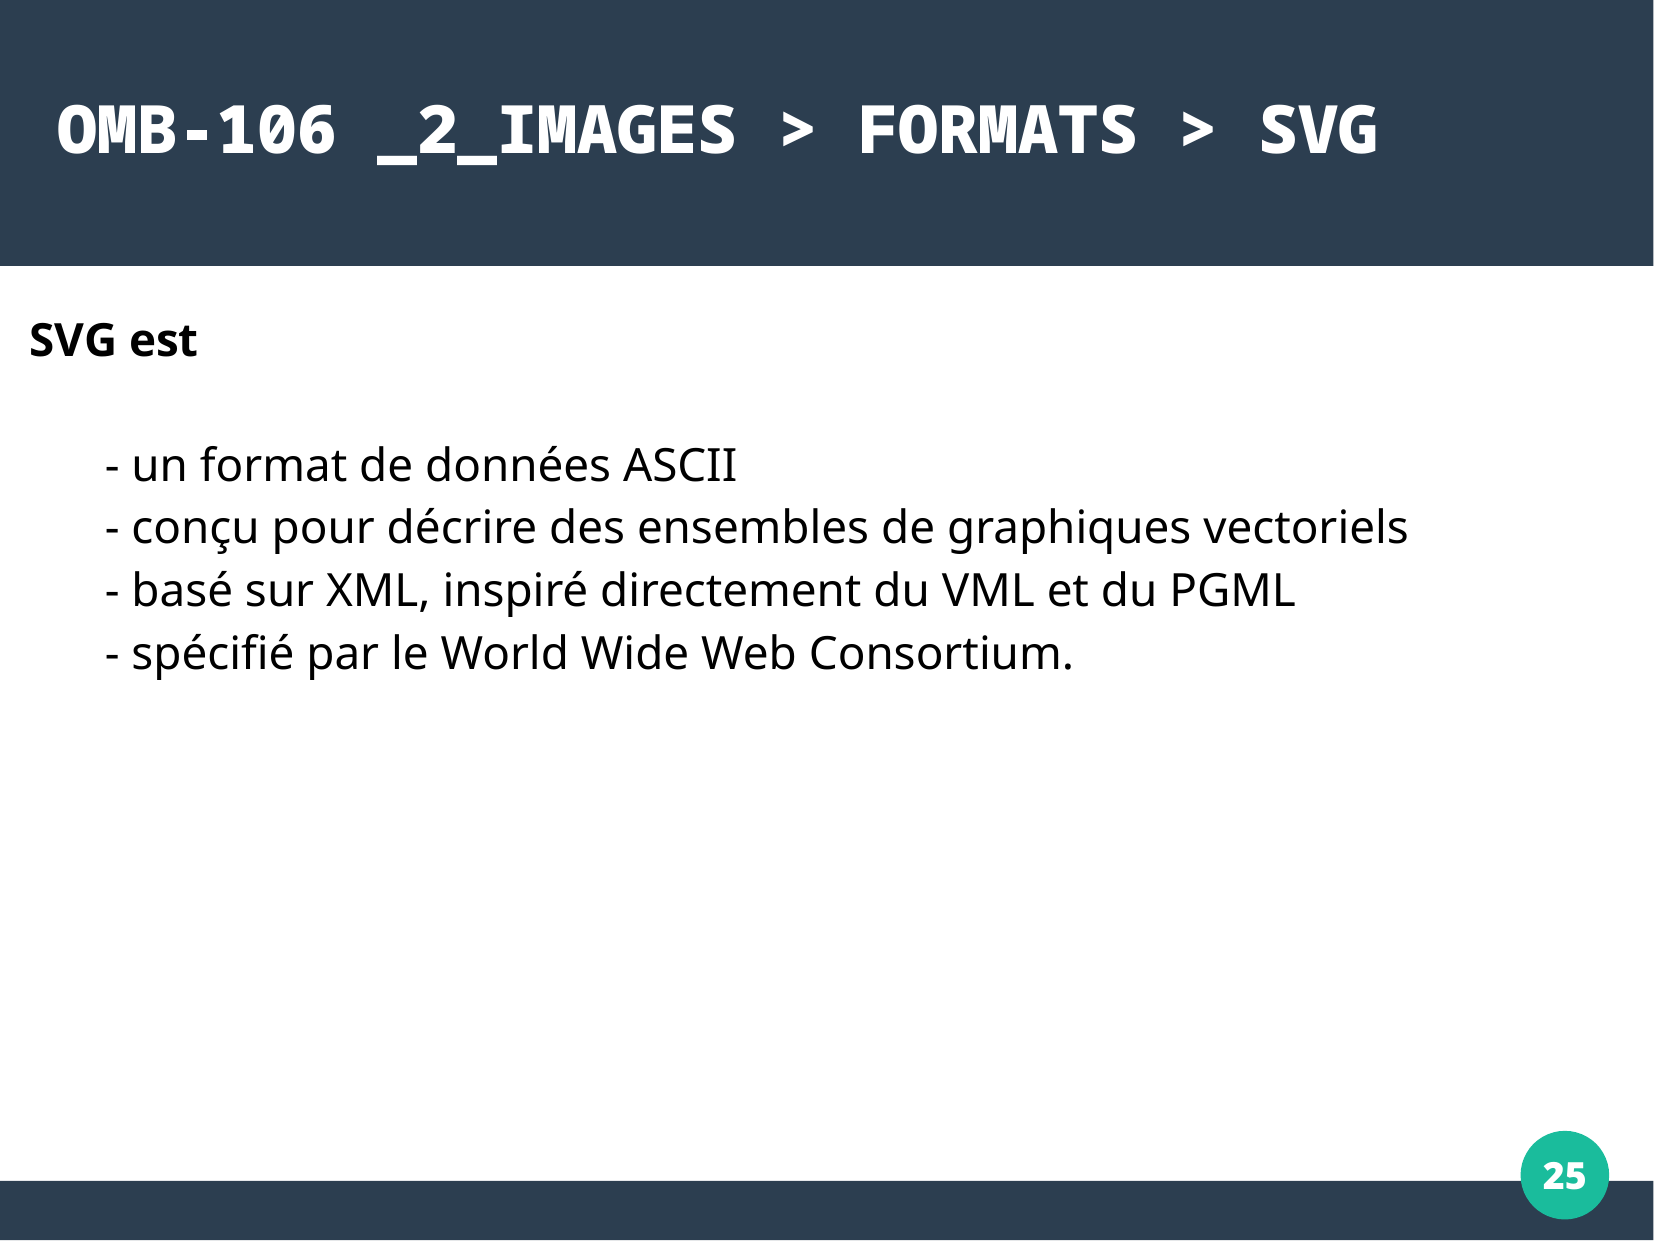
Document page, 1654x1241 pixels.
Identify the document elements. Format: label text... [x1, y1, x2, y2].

title OMB-106 _2_IMAGES > FORMATS > SVG [57, 49, 1594, 207]
text_box SVG est - un format de données ASCII - conçu pour décrire des ensembles de graphiques vectoriels - basé sur XML, inspiré directement du VML et du PGML - spécifié par le World Wide Web Consortium. [15, 300, 1621, 1111]
